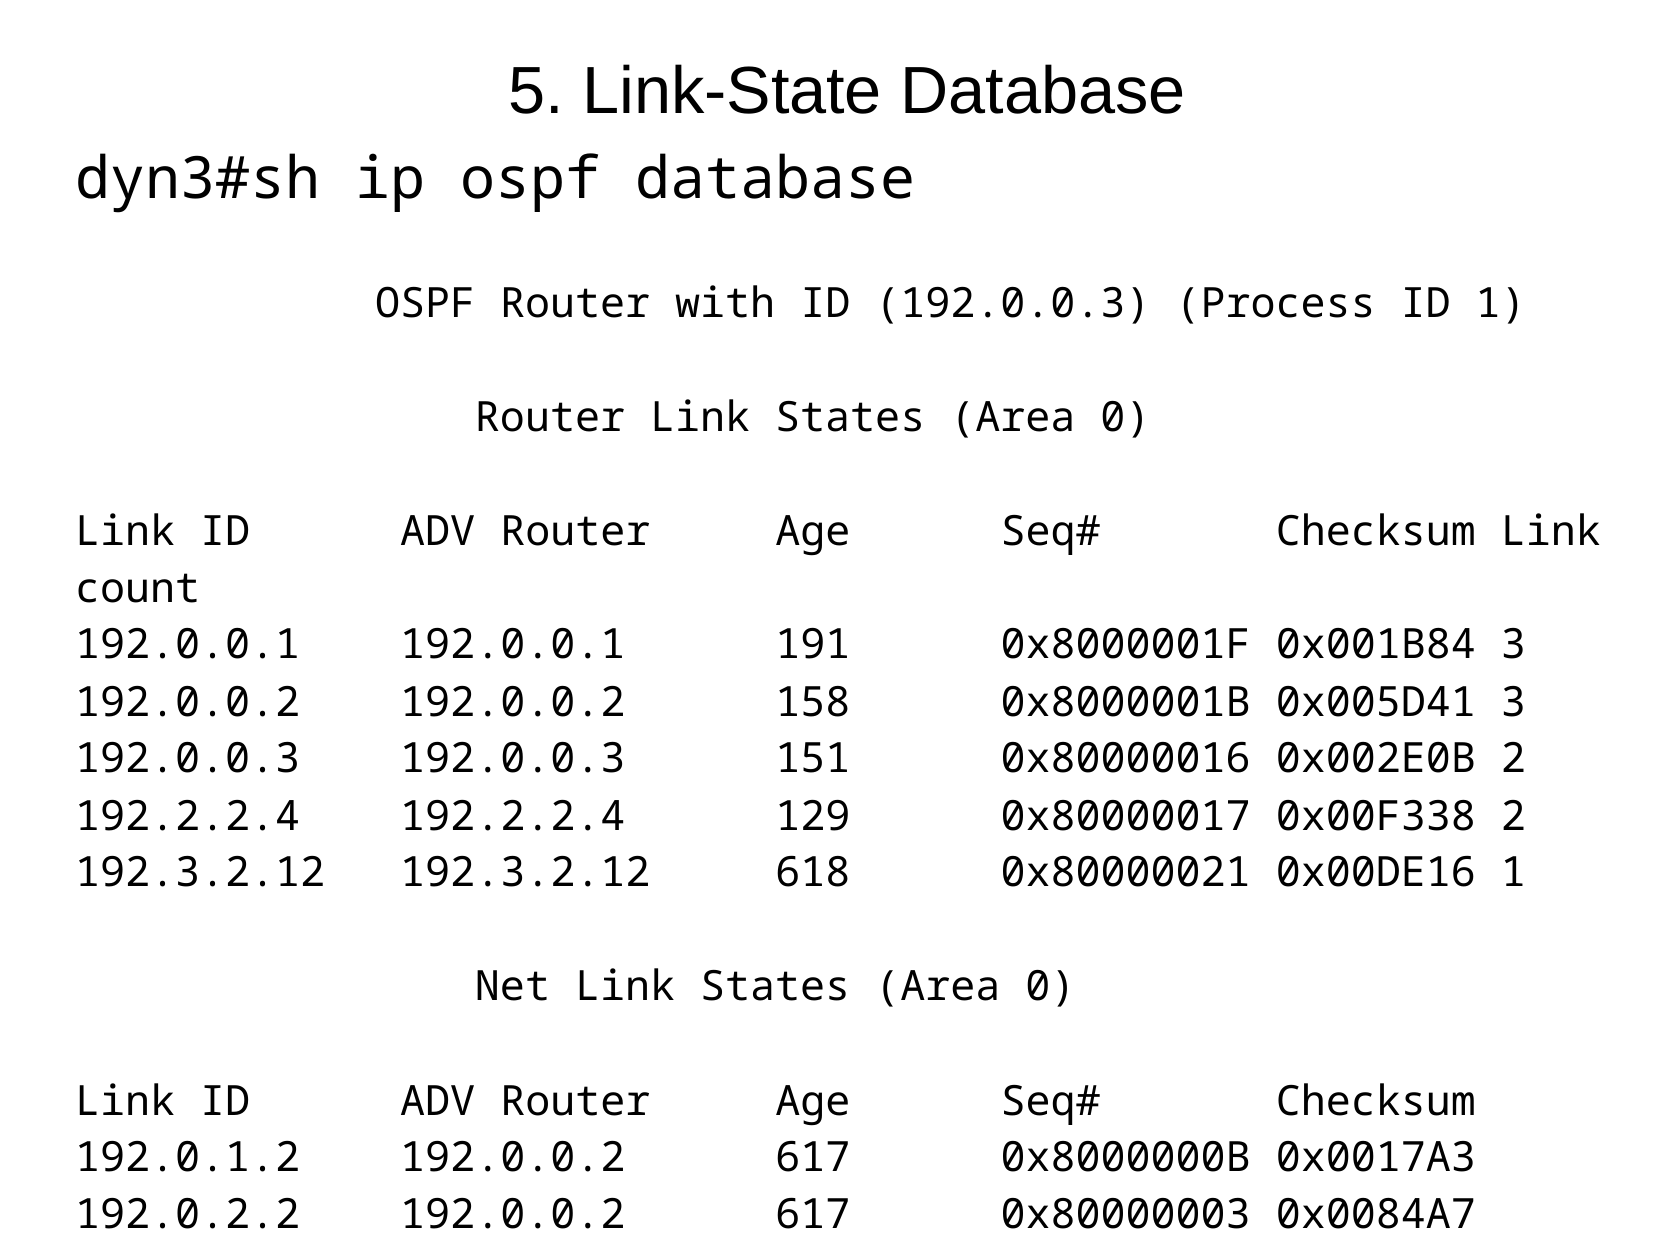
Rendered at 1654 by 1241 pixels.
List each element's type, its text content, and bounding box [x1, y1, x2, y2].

text_box dyn3#sh ip ospf database OSPF Router with ID (192.0.0.3) (Process ID 1) Router Link States (Area 0) Link ID ADV Router Age Seq# Checksum Link count 192.0.0.1 192.0.0.1 191 0x8000001F 0x001B84 3 192.0.0.2 192.0.0.2 158 0x8000001B 0x005D41 3 192.0.0.3 192.0.0.3 151 0x80000016 0x002E0B 2 192.2.2.4 192.2.2.4 129 0x80000017 0x00F338 2 192.3.2.12 192.3.2.12 618 0x80000021 0x00DE16 1 Net Link States (Area 0) Link ID ADV Router Age Seq# Checksum 192.0.1.2 192.0.0.2 617 0x8000000B 0x0017A3 192.0.2.2 192.0.0.2 617 0x80000003 0x0084A7 [75, 230, 1613, 1147]
title 5. Link-State Database [82, 48, 1613, 133]
